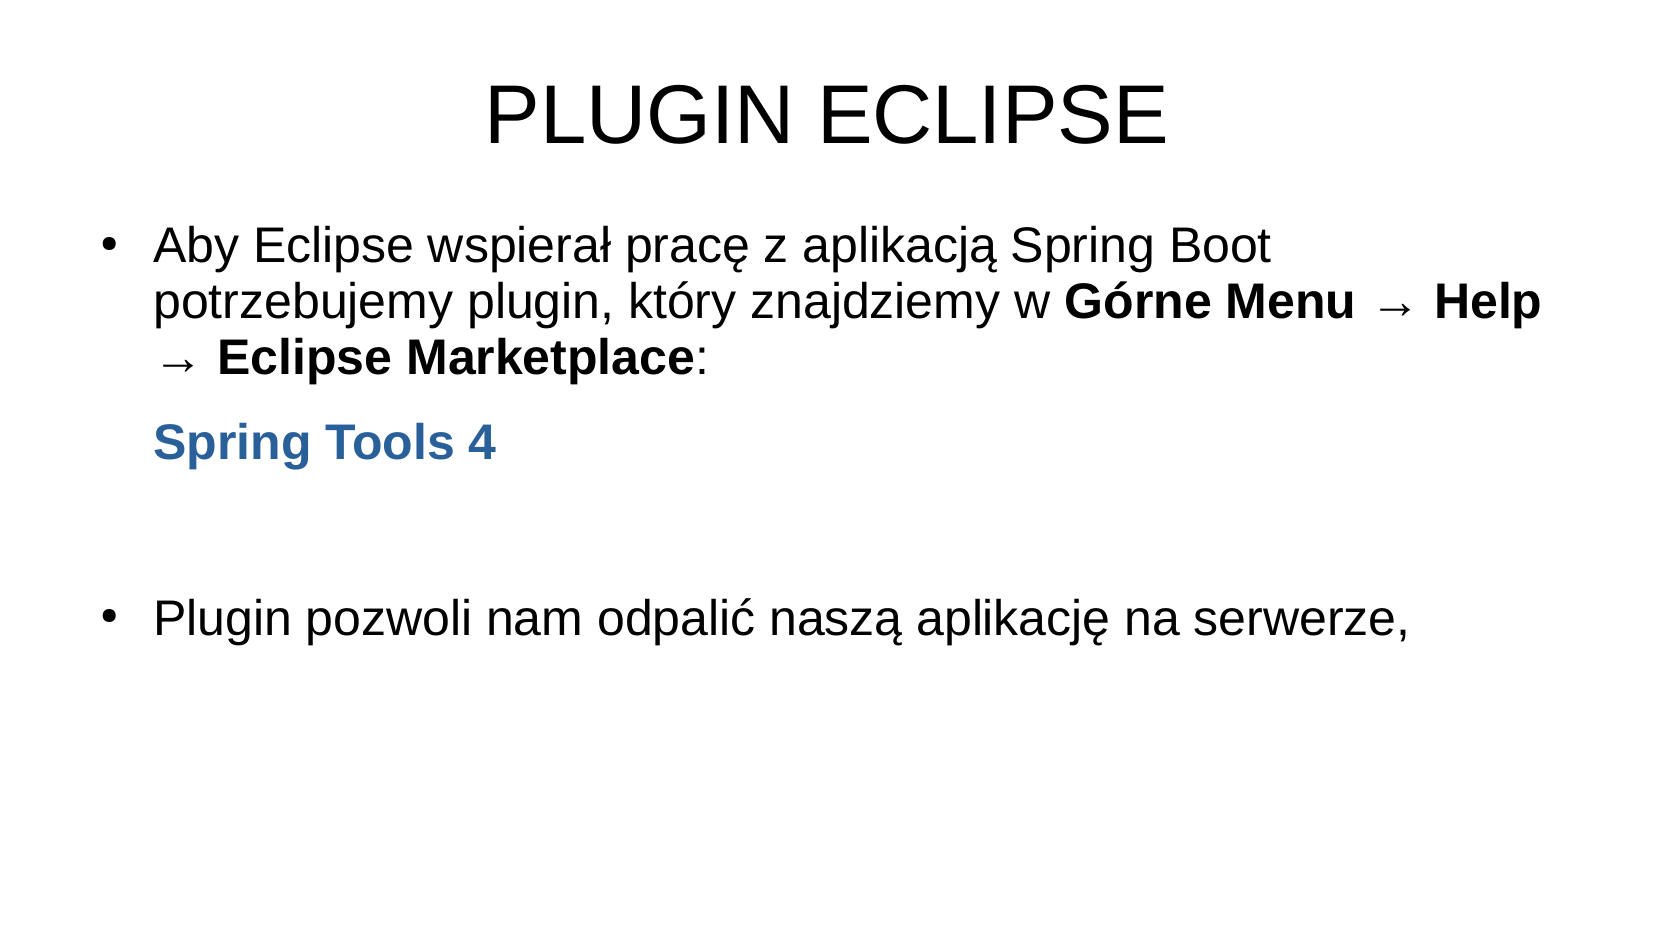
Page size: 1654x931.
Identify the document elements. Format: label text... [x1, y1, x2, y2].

list Aby Eclipse wspierał pracę z aplikacją Spring Boot potrzebujemy plugin, który znajdziemy w Górne Menu → Help → Eclipse Marketplace: Spring Tools 4 Plugin pozwoli nam odpalić naszą aplikację na serwerze, [82, 217, 1571, 758]
title PLUGIN ECLIPSE [29, 30, 1625, 199]
